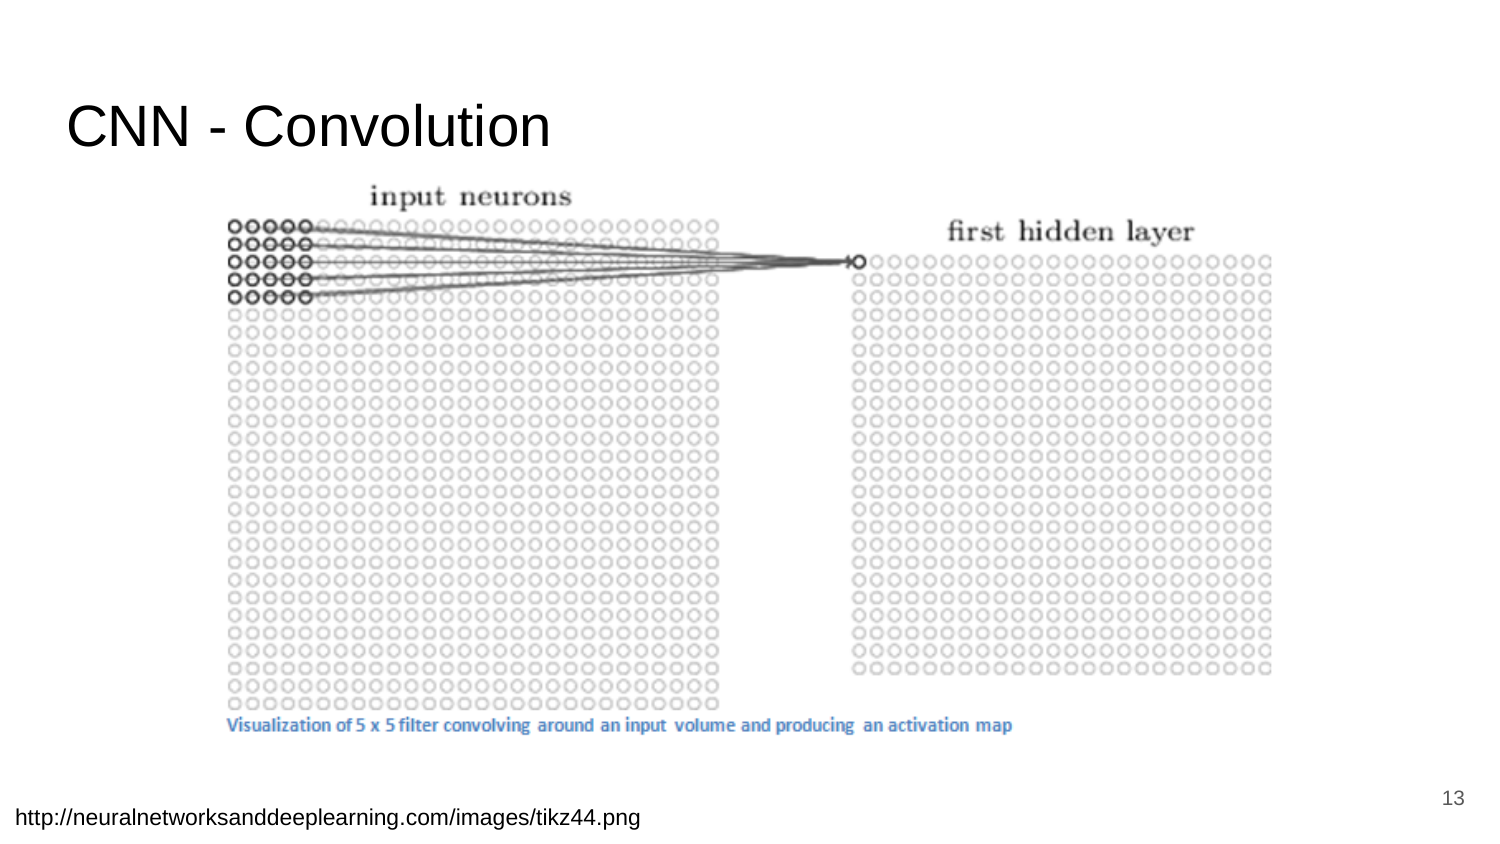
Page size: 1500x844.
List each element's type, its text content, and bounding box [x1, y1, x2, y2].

slide_number <number> [1389, 764, 1480, 830]
picture [207, 166, 1293, 755]
title CNN - Convolution [51, 72, 1449, 167]
text_box http://neuralnetworksanddeeplearning.com/images/tikz44.png [0, 787, 1301, 844]
